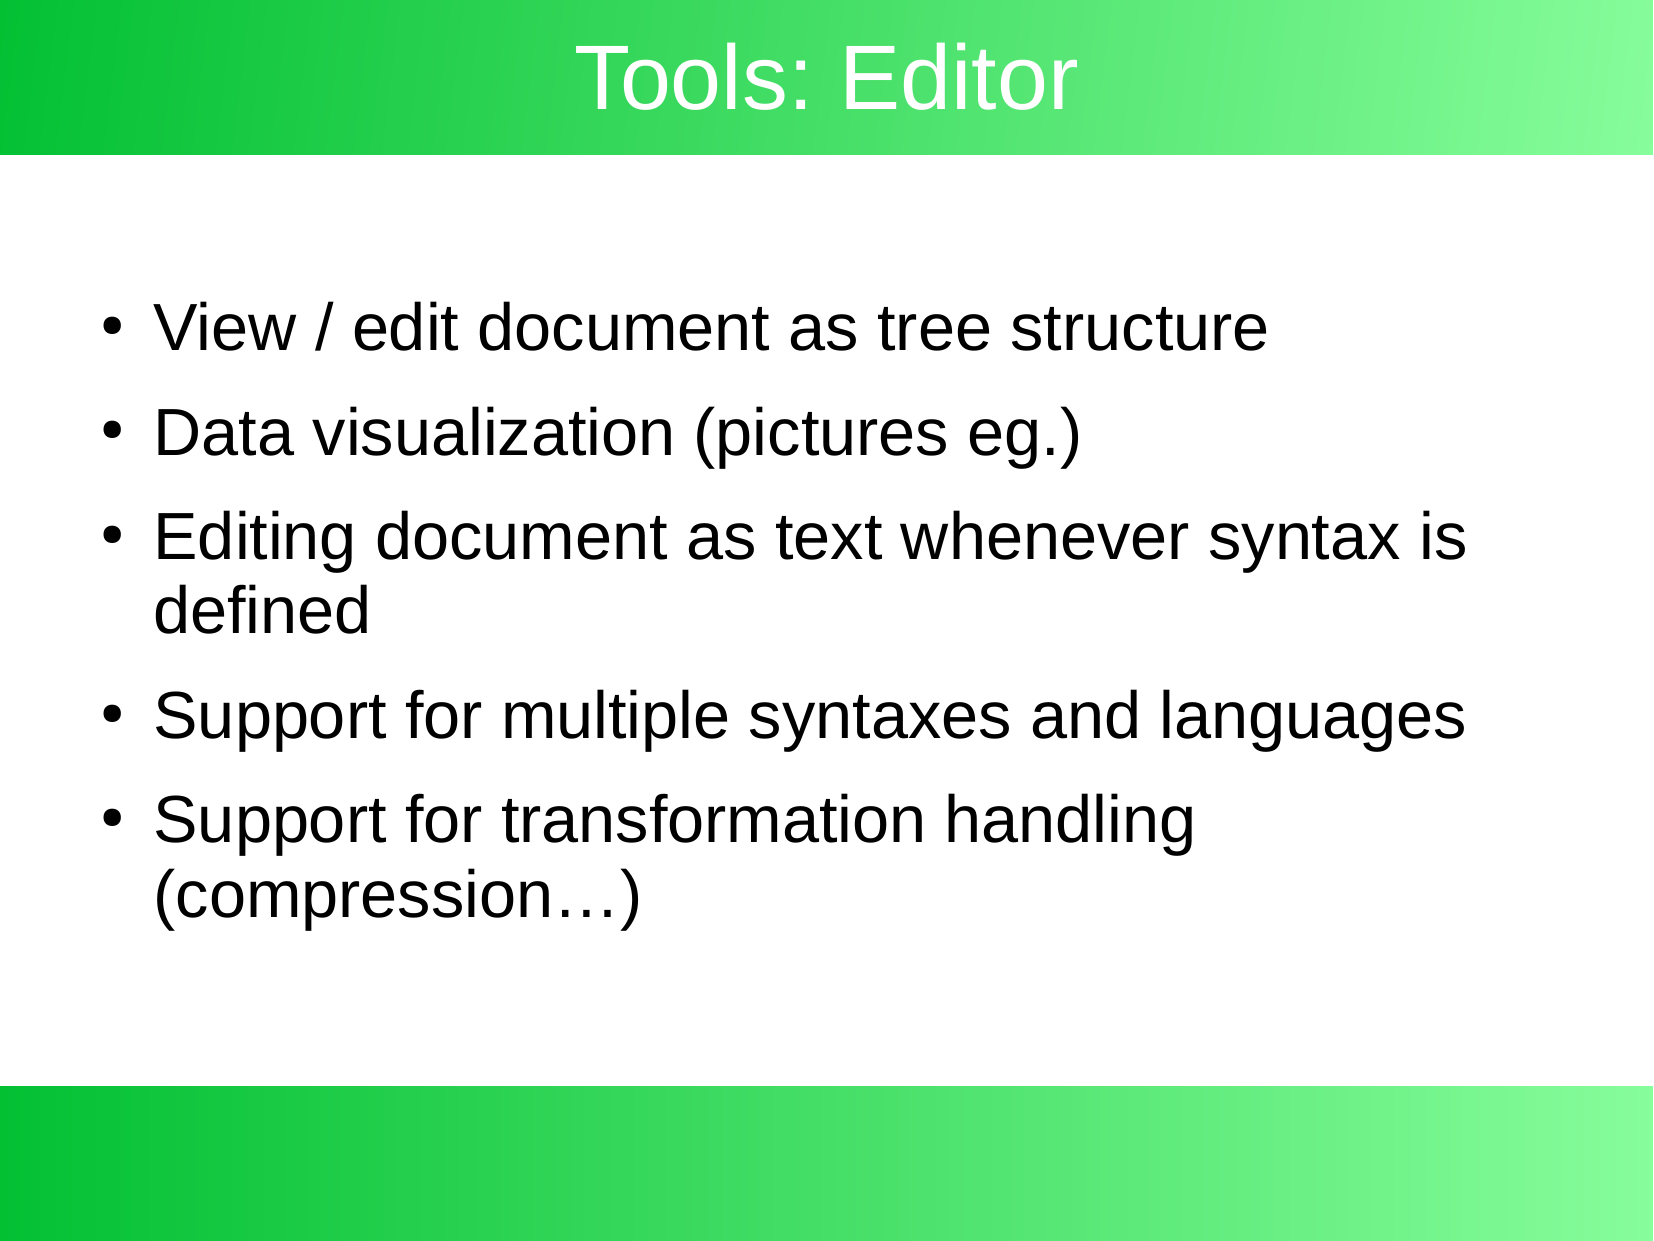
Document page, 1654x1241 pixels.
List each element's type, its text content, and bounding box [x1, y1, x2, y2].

list View / edit document as tree structure Data visualization (pictures eg.) Editing document as text whenever syntax is defined Support for multiple syntaxes and languages Support for transformation handling (compression…) [82, 290, 1571, 1010]
title Tools: Editor [82, 25, 1571, 130]
